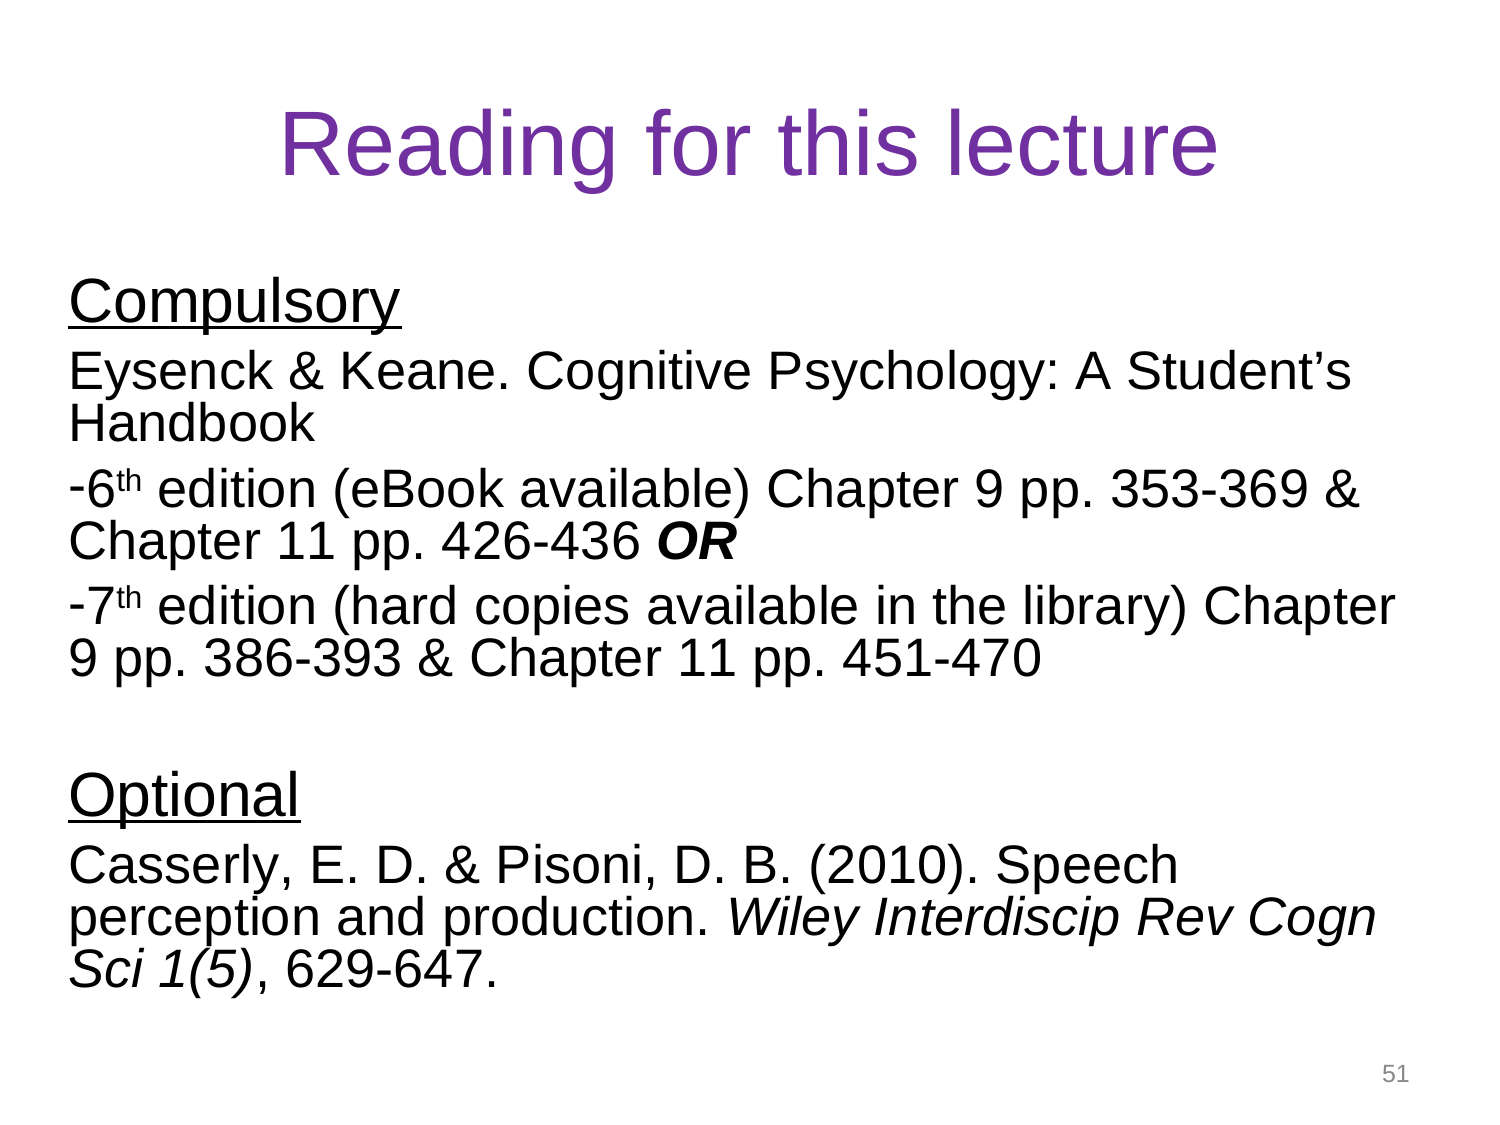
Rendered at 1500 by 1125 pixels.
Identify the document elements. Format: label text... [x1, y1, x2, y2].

title Reading for this lecture [75, 45, 1426, 233]
text_box <number> [1074, 1042, 1426, 1103]
list Compulsory Eysenck & Keane. Cognitive Psychology: A Student’s Handbook 6th edition (eBook available) Chapter 9 pp. 353-369 & Chapter 11 pp. 426-436 OR 7th edition (hard copies available in the library) Chapter 9 pp. 386-393 & Chapter 11 pp. 451-470 Optional Casserly, E. D. & Pisoni, D. B. (2010). Speech perception and production. Wiley Interdiscip Rev Cogn Sci 1(5), 629-647. [53, 267, 1414, 1053]
